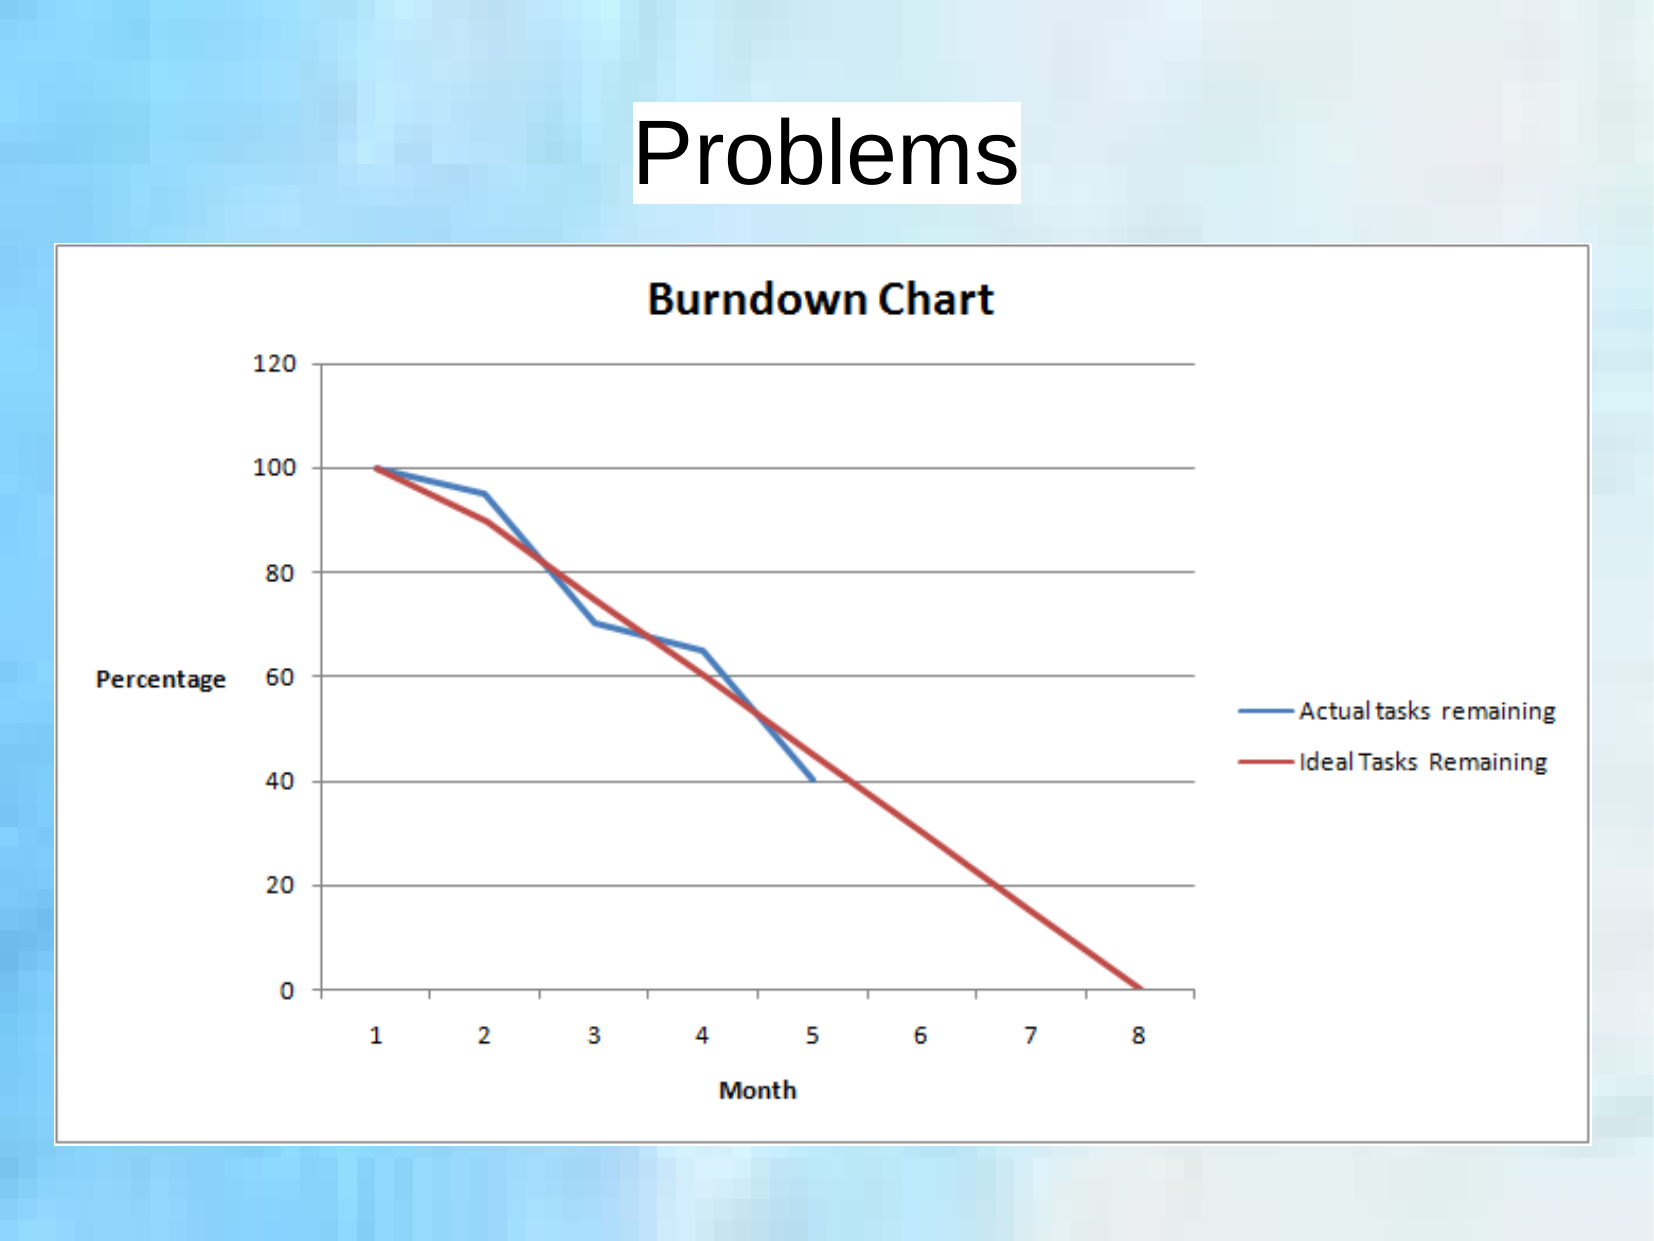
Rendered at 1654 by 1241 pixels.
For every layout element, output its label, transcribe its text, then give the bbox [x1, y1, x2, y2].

picture [0, 0, 1654, 1241]
title Problems [82, 49, 1571, 243]
